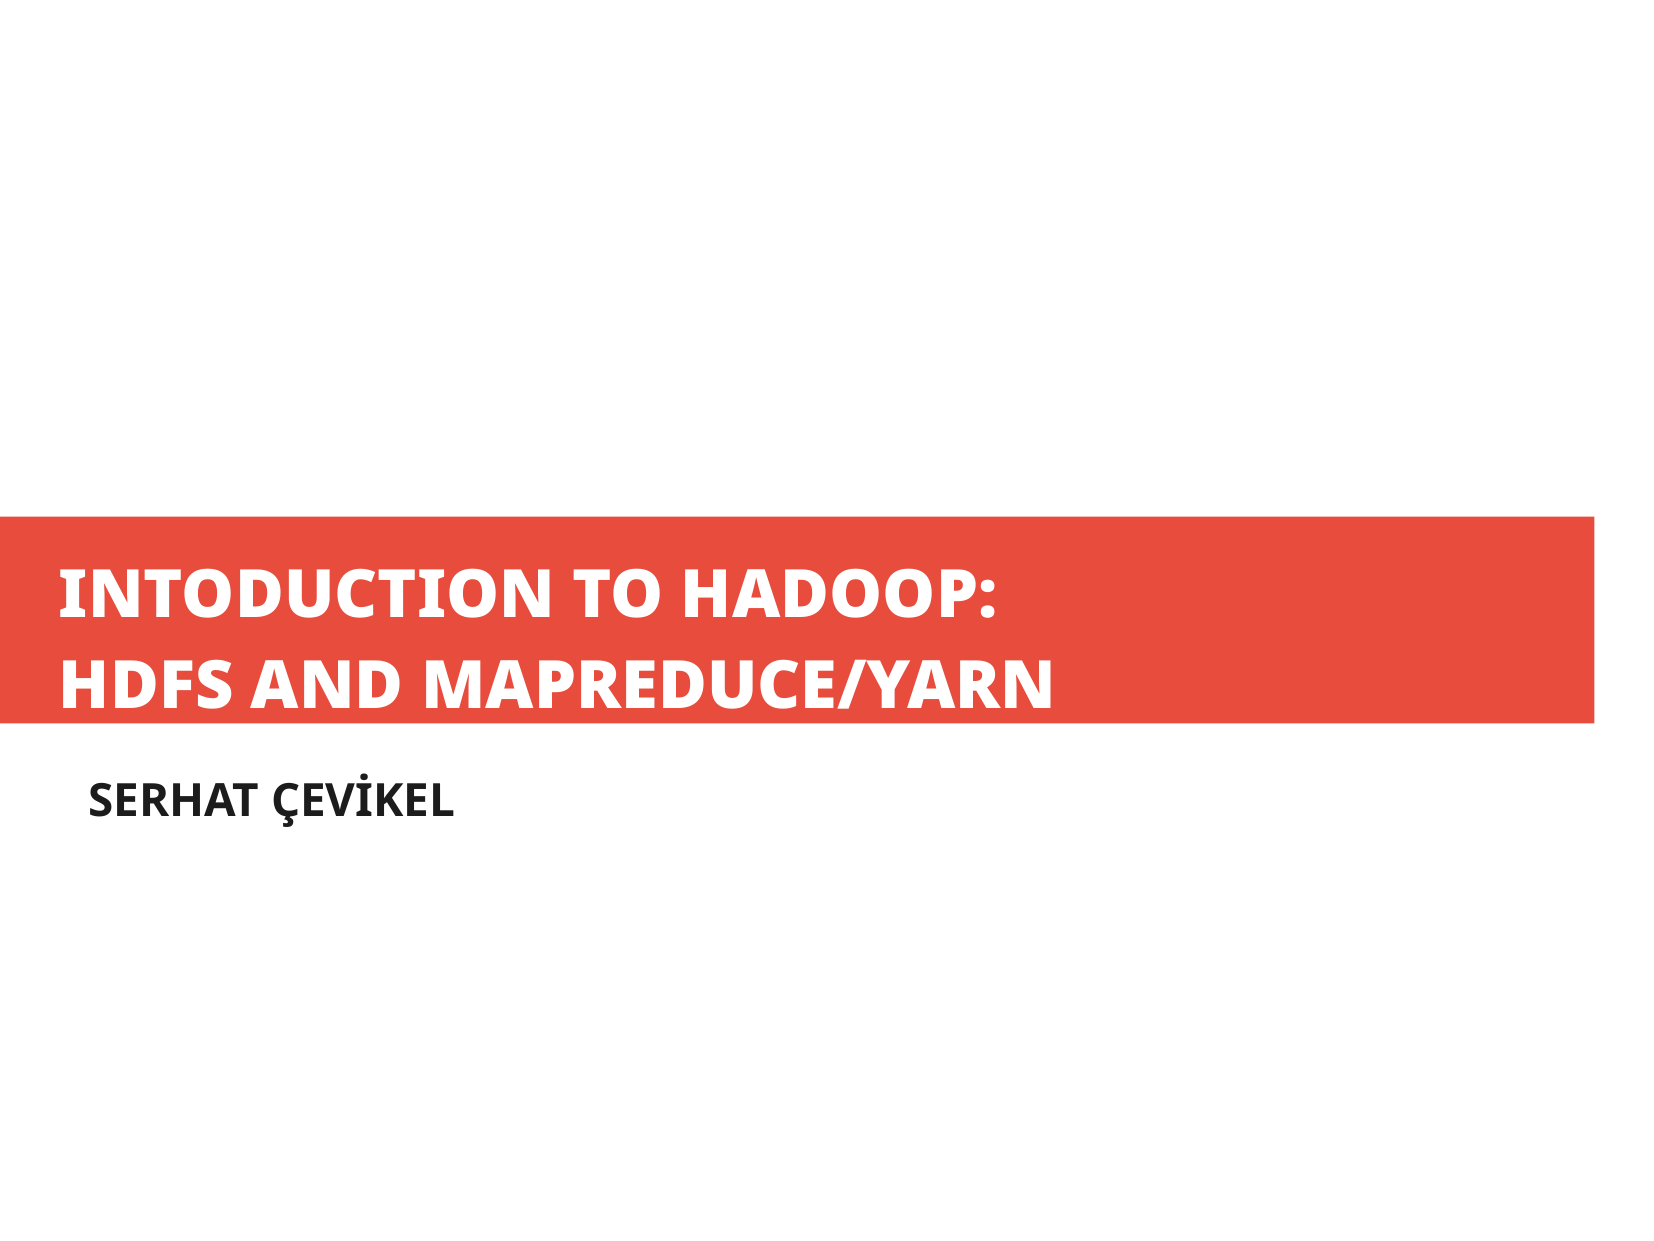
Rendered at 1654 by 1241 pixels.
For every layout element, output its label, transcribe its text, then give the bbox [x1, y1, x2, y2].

subtitle SERHAT ÇEVİKEL [88, 767, 1595, 1182]
title INTODUCTION TO HADOOP: HDFS AND MAPREDUCE/YARN [59, 546, 1595, 694]
